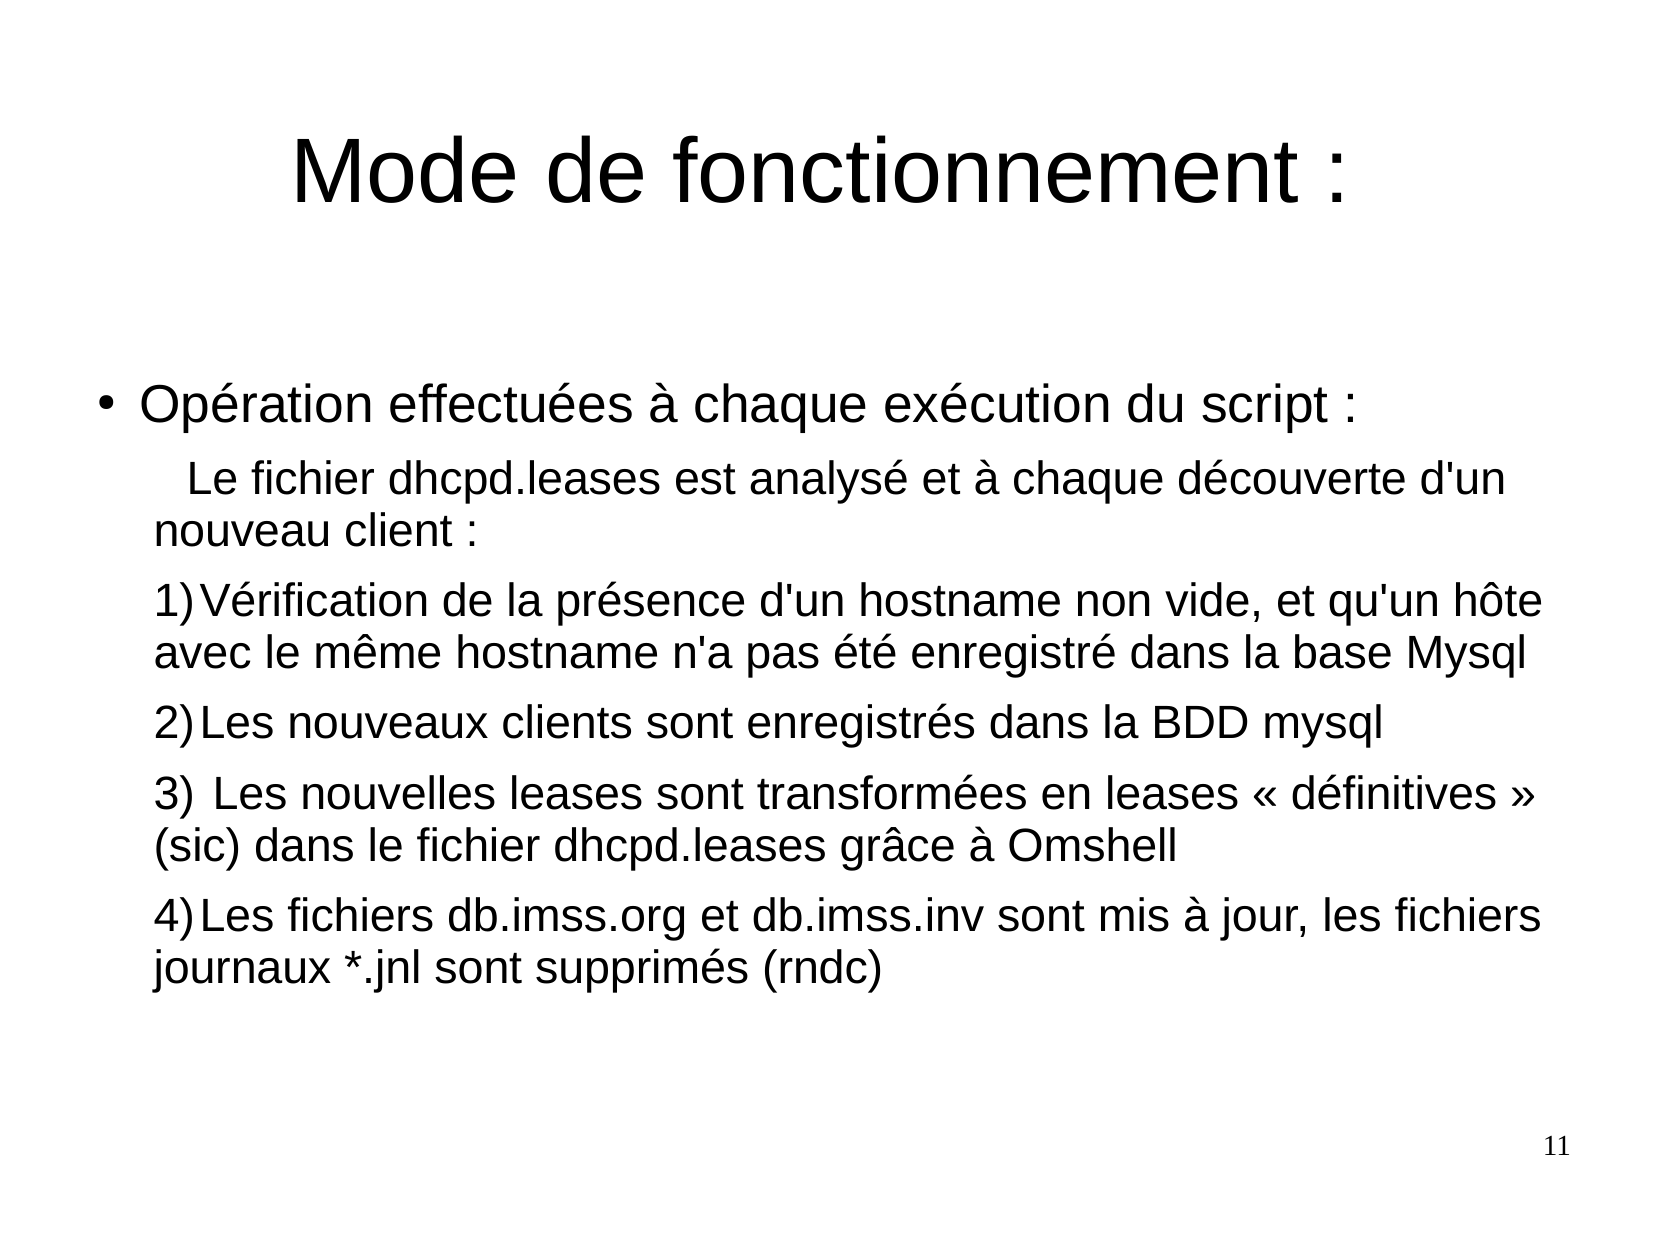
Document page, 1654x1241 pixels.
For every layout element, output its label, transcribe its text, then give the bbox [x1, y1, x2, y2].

list Opération effectuées à chaque exécution du script : Le fichier dhcpd.leases est analysé et à chaque découverte d'un nouveau client : Vérification de la présence d'un hostname non vide, et qu'un hôte avec le même hostname n'a pas été enregistré dans la base Mysql Les nouveaux clients sont enregistrés dans la BDD mysql Les nouvelles leases sont transformées en leases « définitives » (sic) dans le fichier dhcpd.leases grâce à Omshell Les fichiers db.imss.org et db.imss.inv sont mis à jour, les fichiers journaux *.jnl sont supprimés (rndc) [82, 290, 1571, 1010]
title Mode de fonctionnement : [59, 118, 1548, 326]
